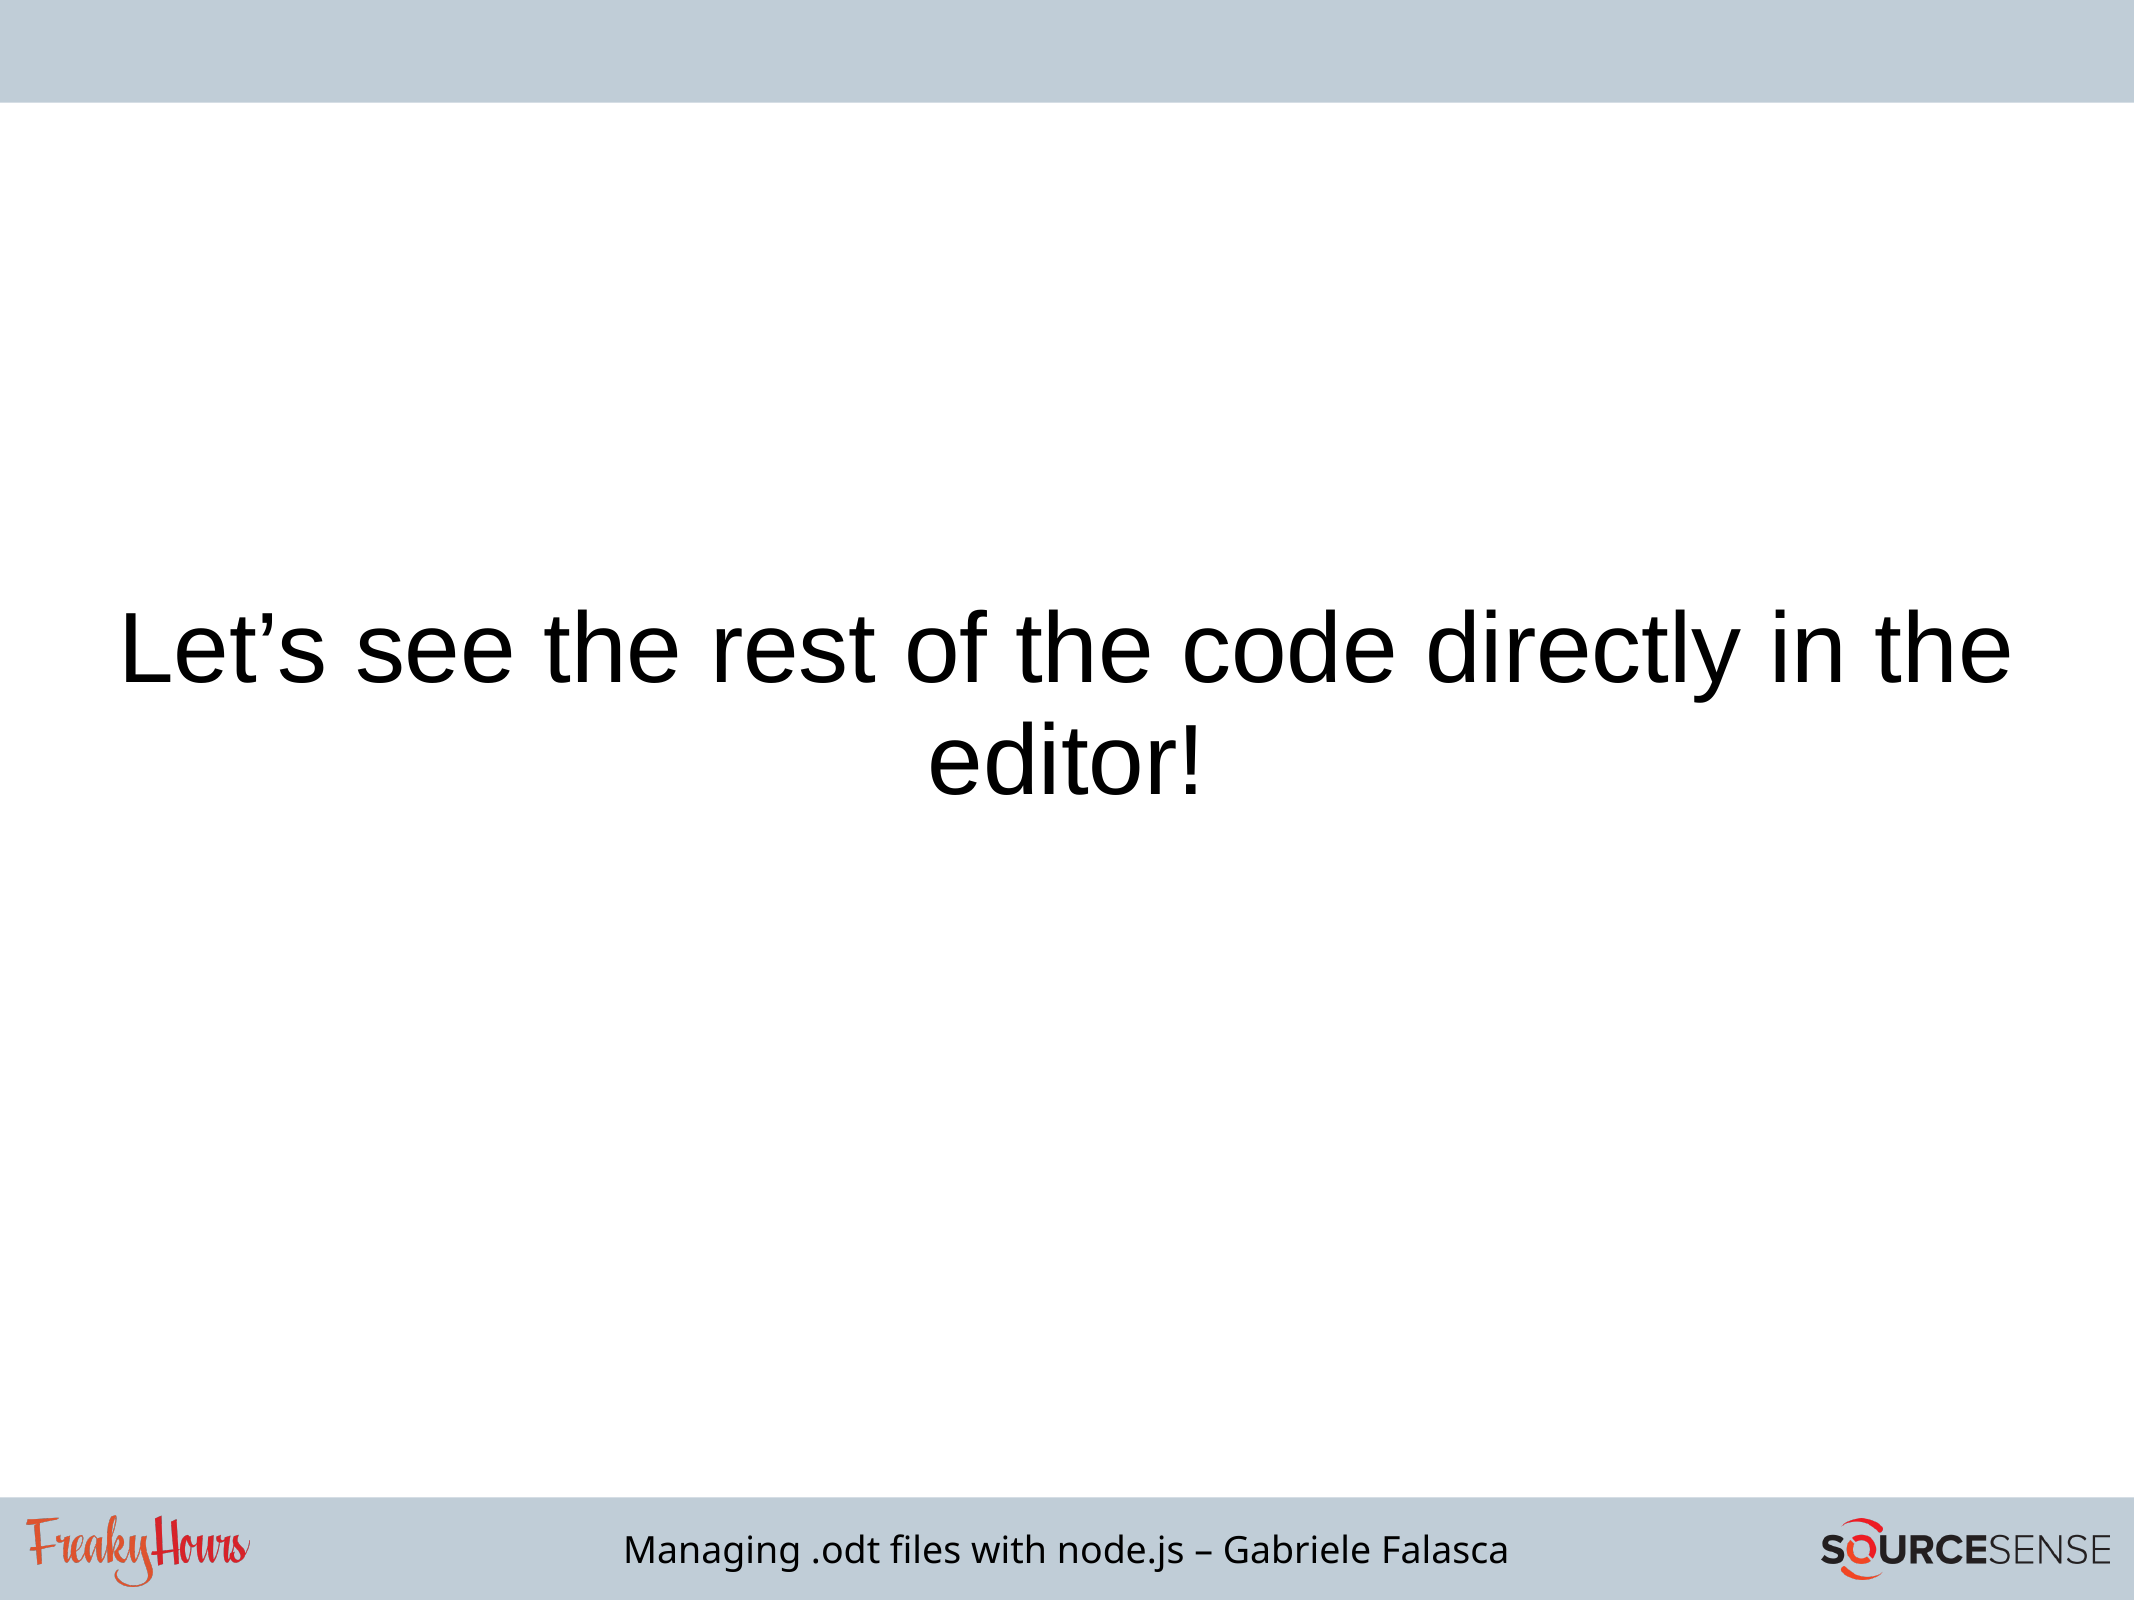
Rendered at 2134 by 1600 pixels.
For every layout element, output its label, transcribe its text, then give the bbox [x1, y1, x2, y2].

picture [1821, 1518, 2110, 1580]
title Managing .odt files with node.js – Gabriele Falasca [333, 1497, 1800, 1600]
picture [26, 1515, 250, 1587]
text_box Let’s see the rest of the code directly in the editor! [0, 584, 2134, 824]
